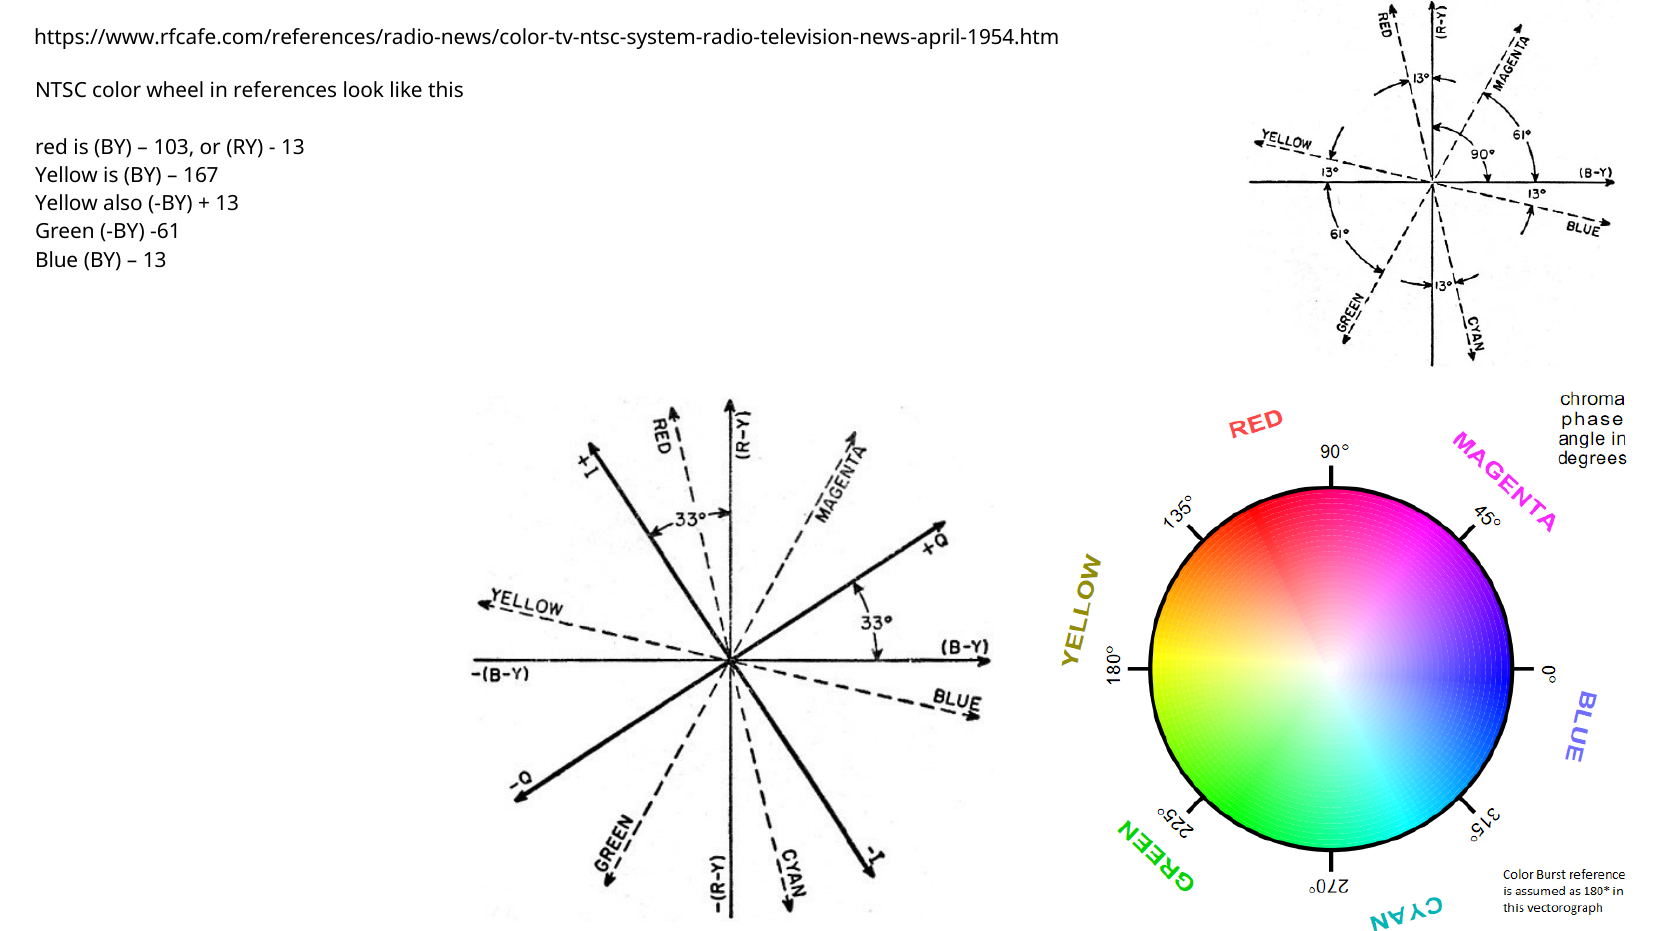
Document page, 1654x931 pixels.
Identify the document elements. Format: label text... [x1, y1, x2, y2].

text_box https://www.rfcafe.com/references/radio-news/color-tv-ntsc-system-radio-television-news-april-1954.htm [34, 22, 1175, 54]
text_box NTSC color wheel in references look like this red is (BY) – 103, or (RY) - 13 Yellow is (BY) – 167 Yellow also (-BY) + 13 Green (-BY) -61 Blue (BY) – 13 [35, 75, 512, 388]
picture [1023, 382, 1651, 931]
picture [1247, 0, 1618, 368]
picture [467, 396, 996, 922]
